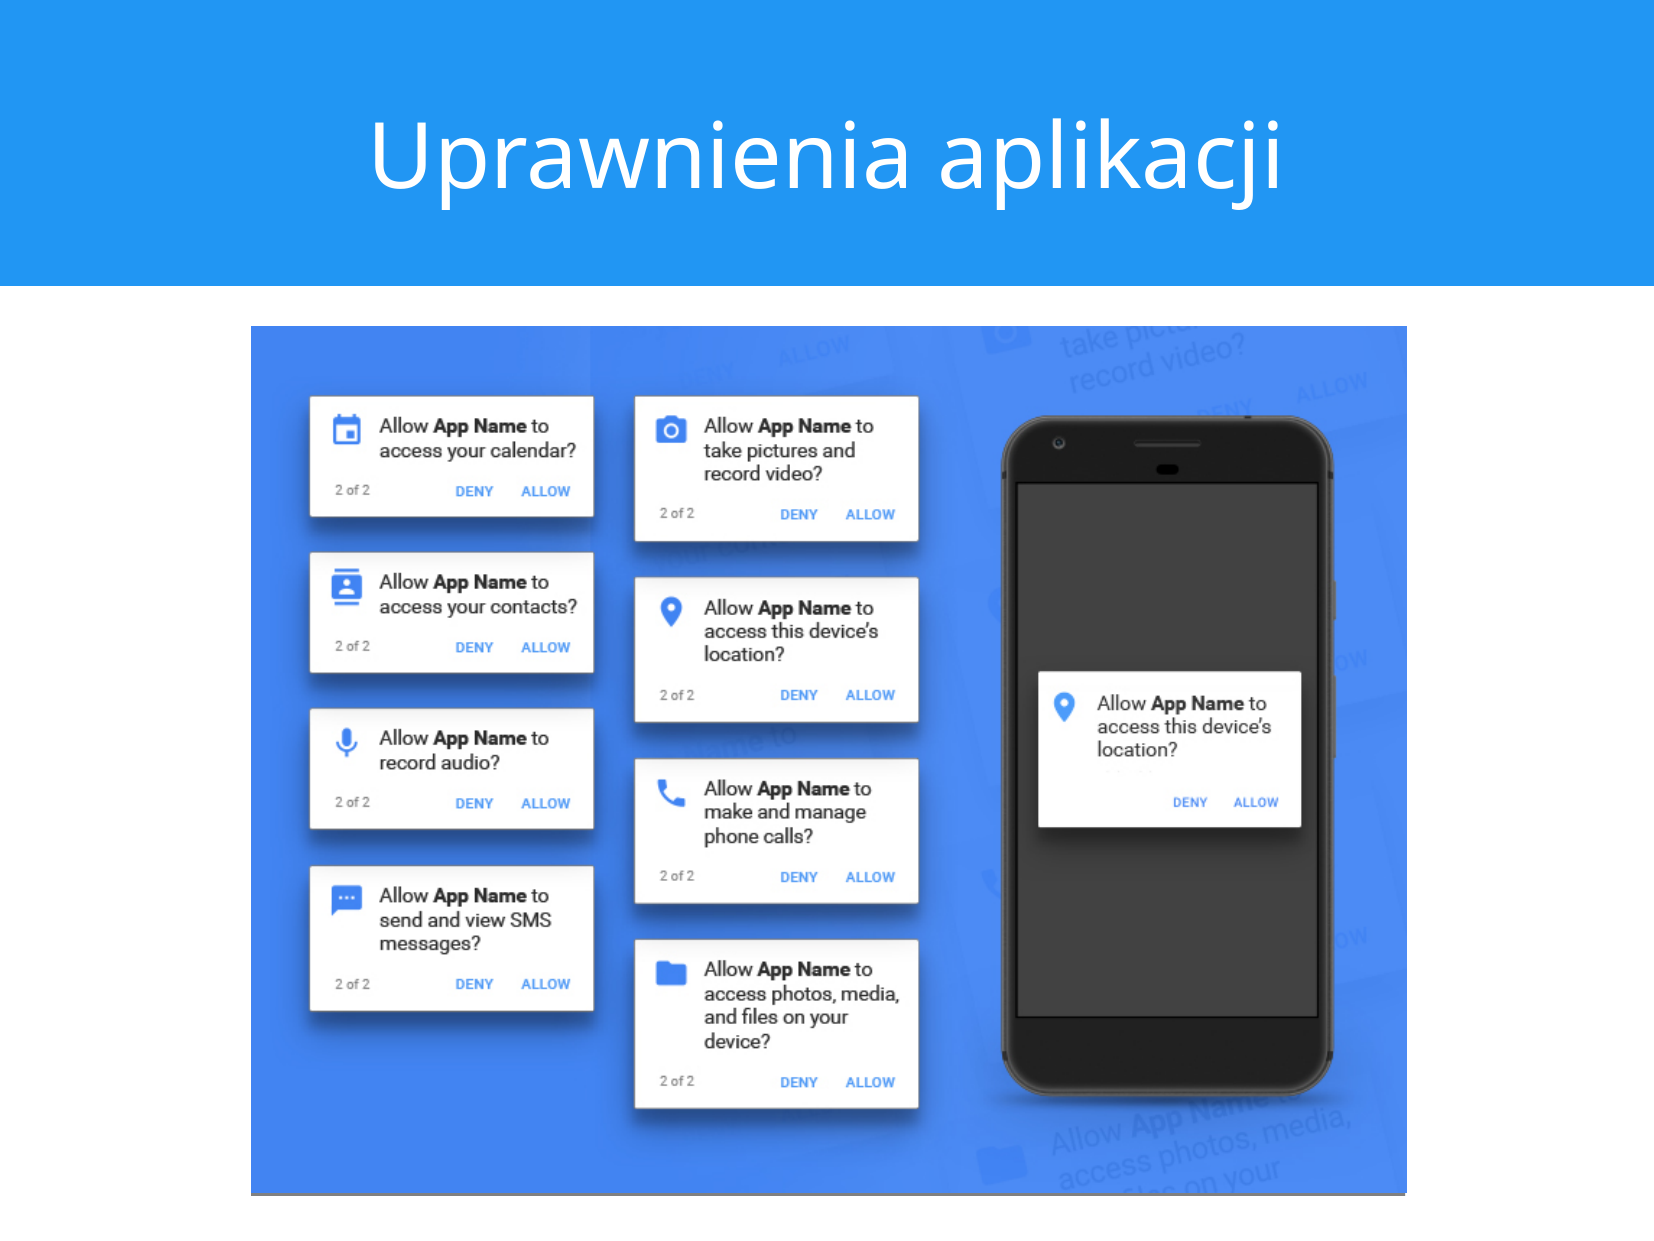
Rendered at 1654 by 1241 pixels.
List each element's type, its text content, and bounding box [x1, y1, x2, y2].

picture [251, 326, 1407, 1193]
title Uprawnienia aplikacji [82, 49, 1571, 257]
